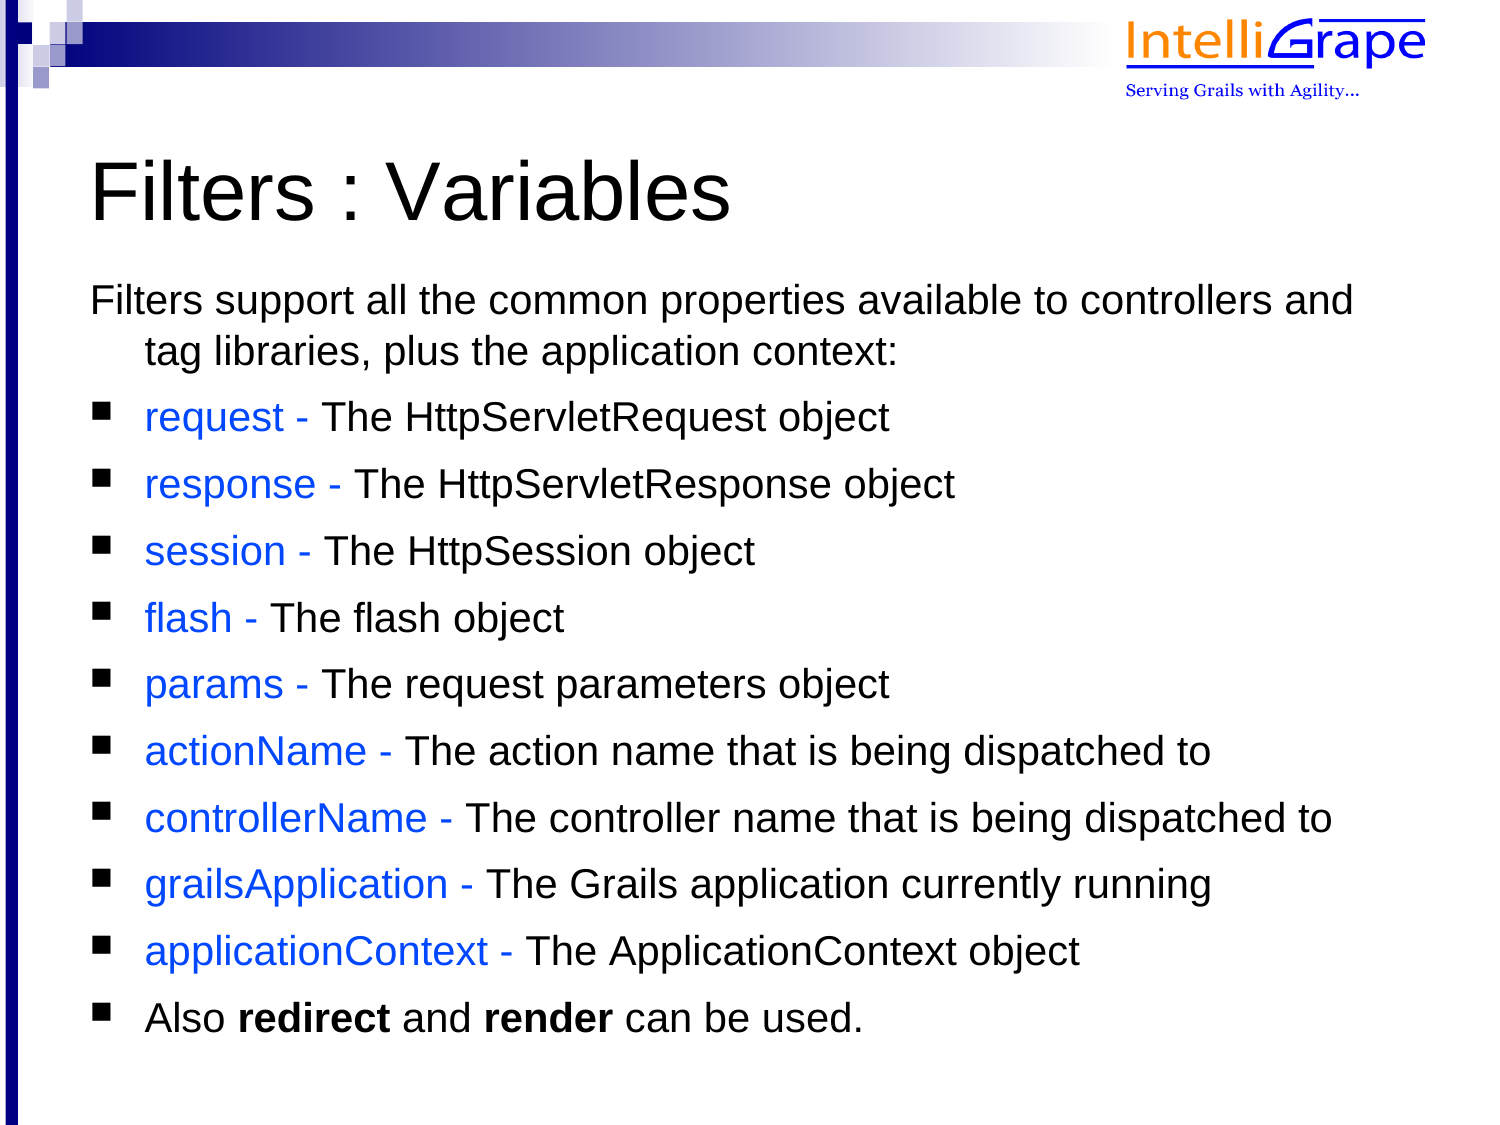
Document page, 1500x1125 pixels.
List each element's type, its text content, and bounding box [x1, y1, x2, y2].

list Filters support all the common properties available to controllers and tag libraries, plus the application context: request - The HttpServletRequest object response - The HttpServletResponse object session - The HttpSession object flash - The flash object params - The request parameters object actionName - The action name that is being dispatched to controllerName - The controller name that is being dispatched to grailsApplication - The Grails application currently running applicationContext - The ApplicationContext object Also redirect and render can be used. [75, 265, 1426, 1122]
title Filters : Variables [75, 75, 1426, 265]
picture [1125, 12, 1425, 75]
